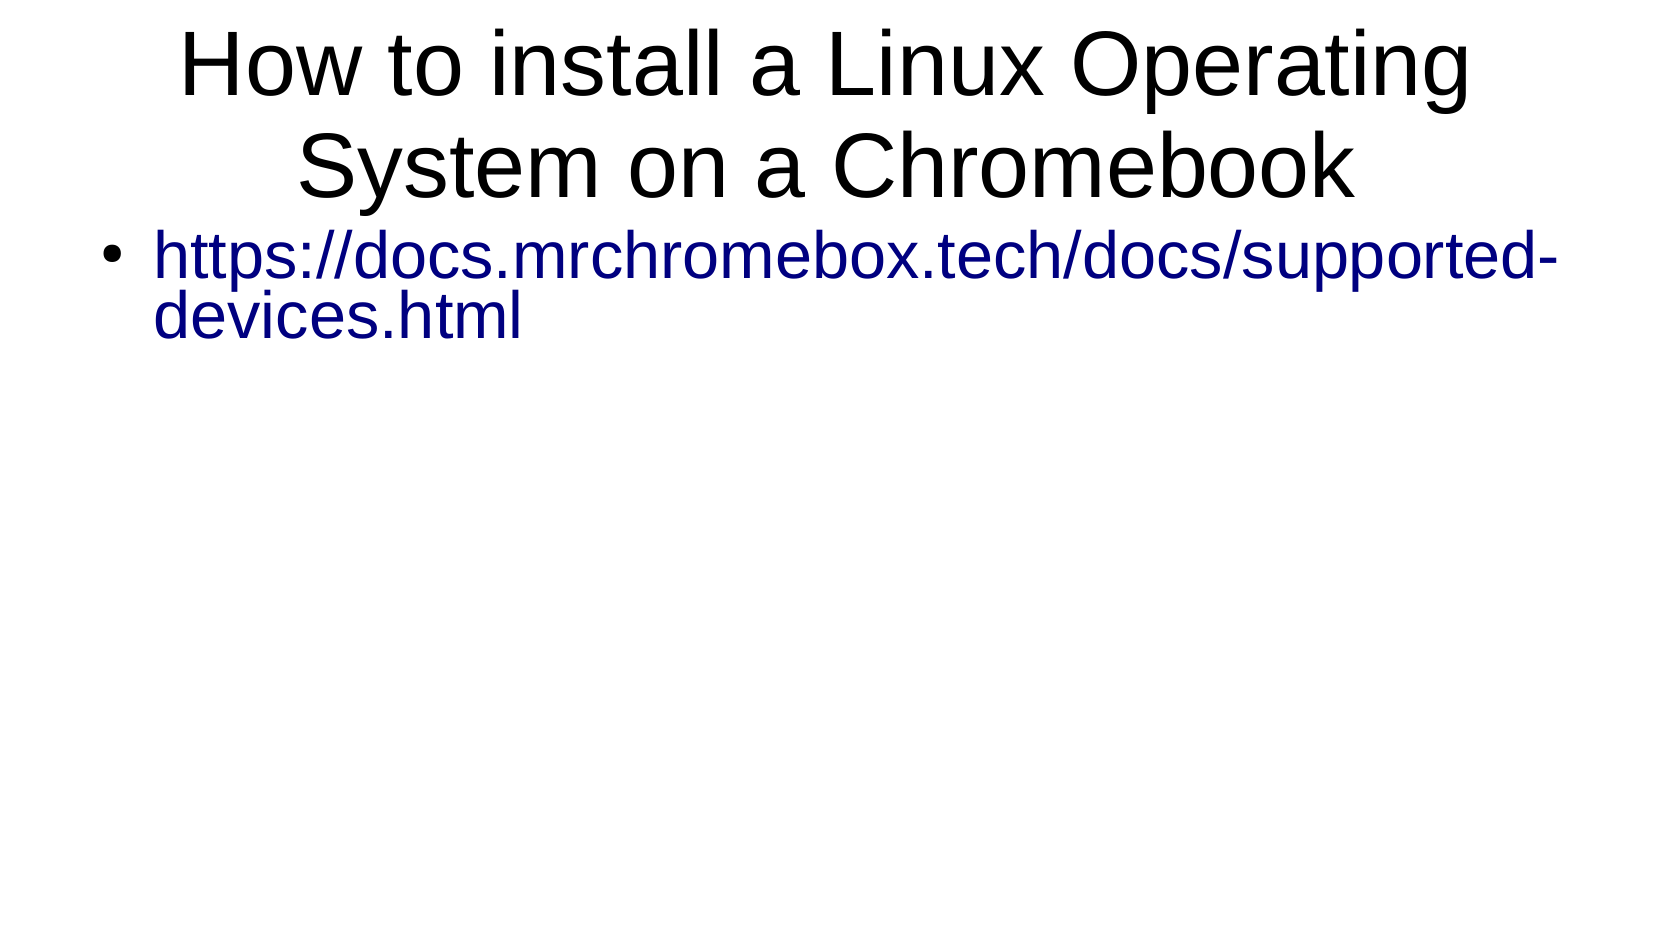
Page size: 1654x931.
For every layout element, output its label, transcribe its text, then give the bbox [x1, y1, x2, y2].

list https://docs.mrchromebox.tech/docs/supported-devices.html [82, 217, 1571, 758]
title How to install a Linux Operating System on a Chromebook [82, 12, 1571, 217]
